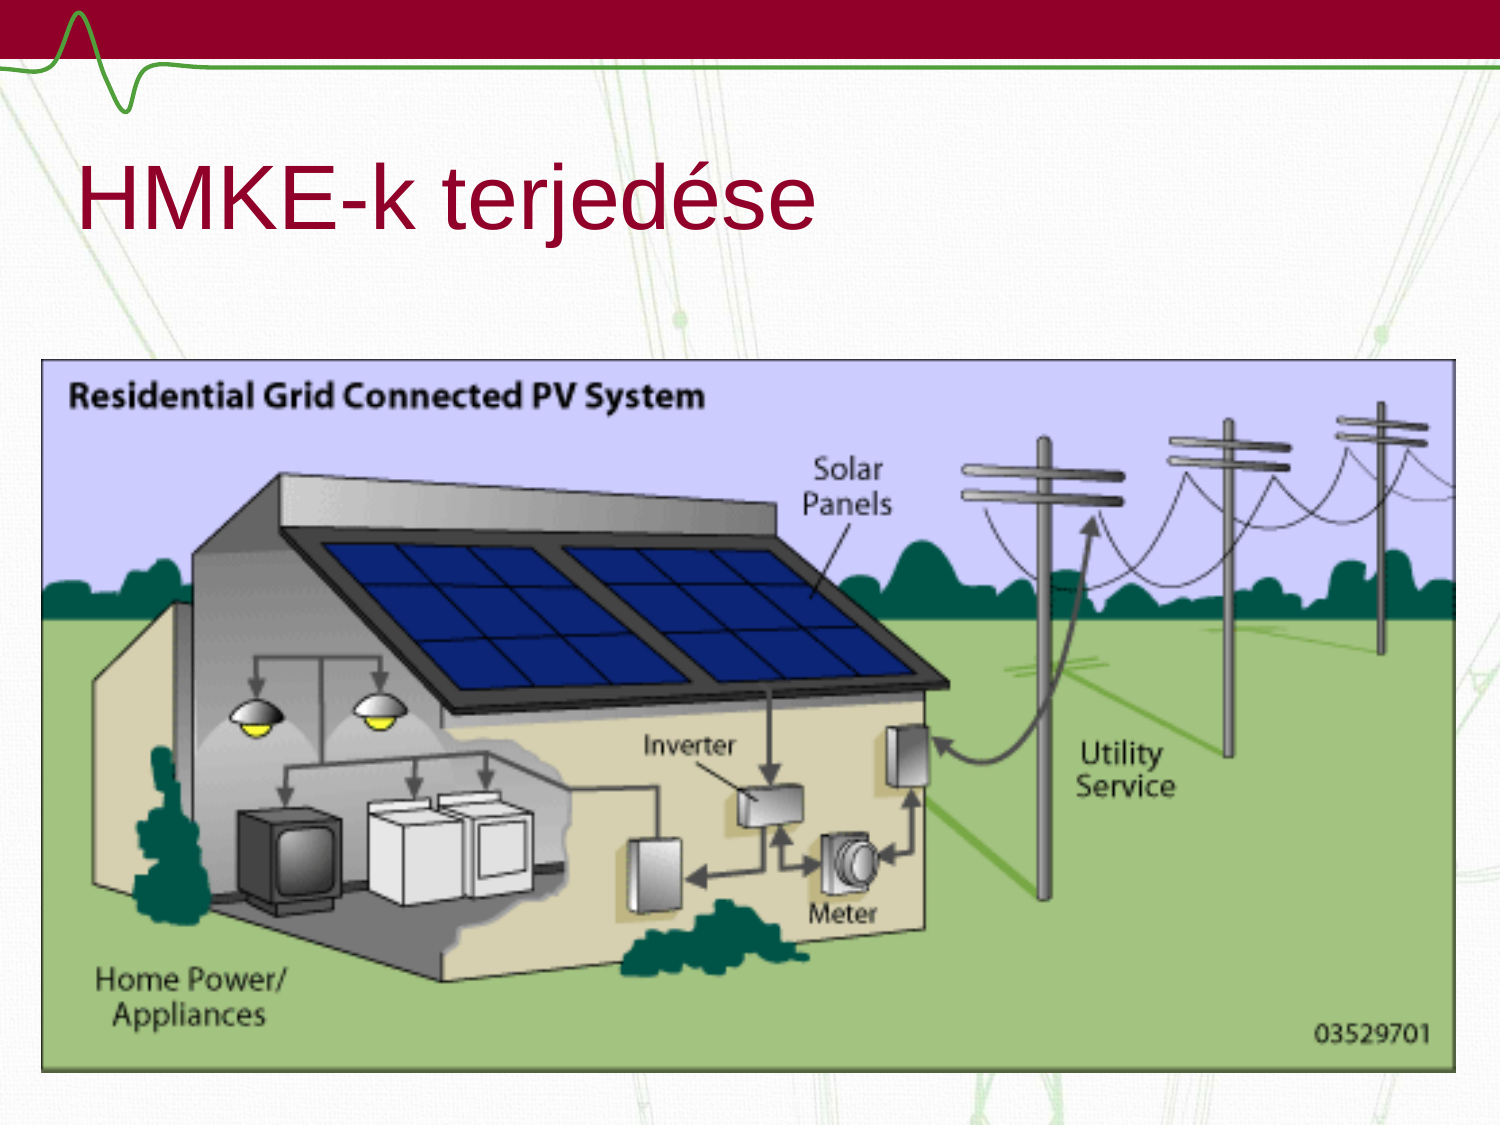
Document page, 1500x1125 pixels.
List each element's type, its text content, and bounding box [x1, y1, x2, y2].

title HMKE-k terjedése [75, 103, 1425, 292]
picture [0, 59, 1500, 1125]
picture [0, 59, 53, 69]
picture [102, 59, 1500, 103]
